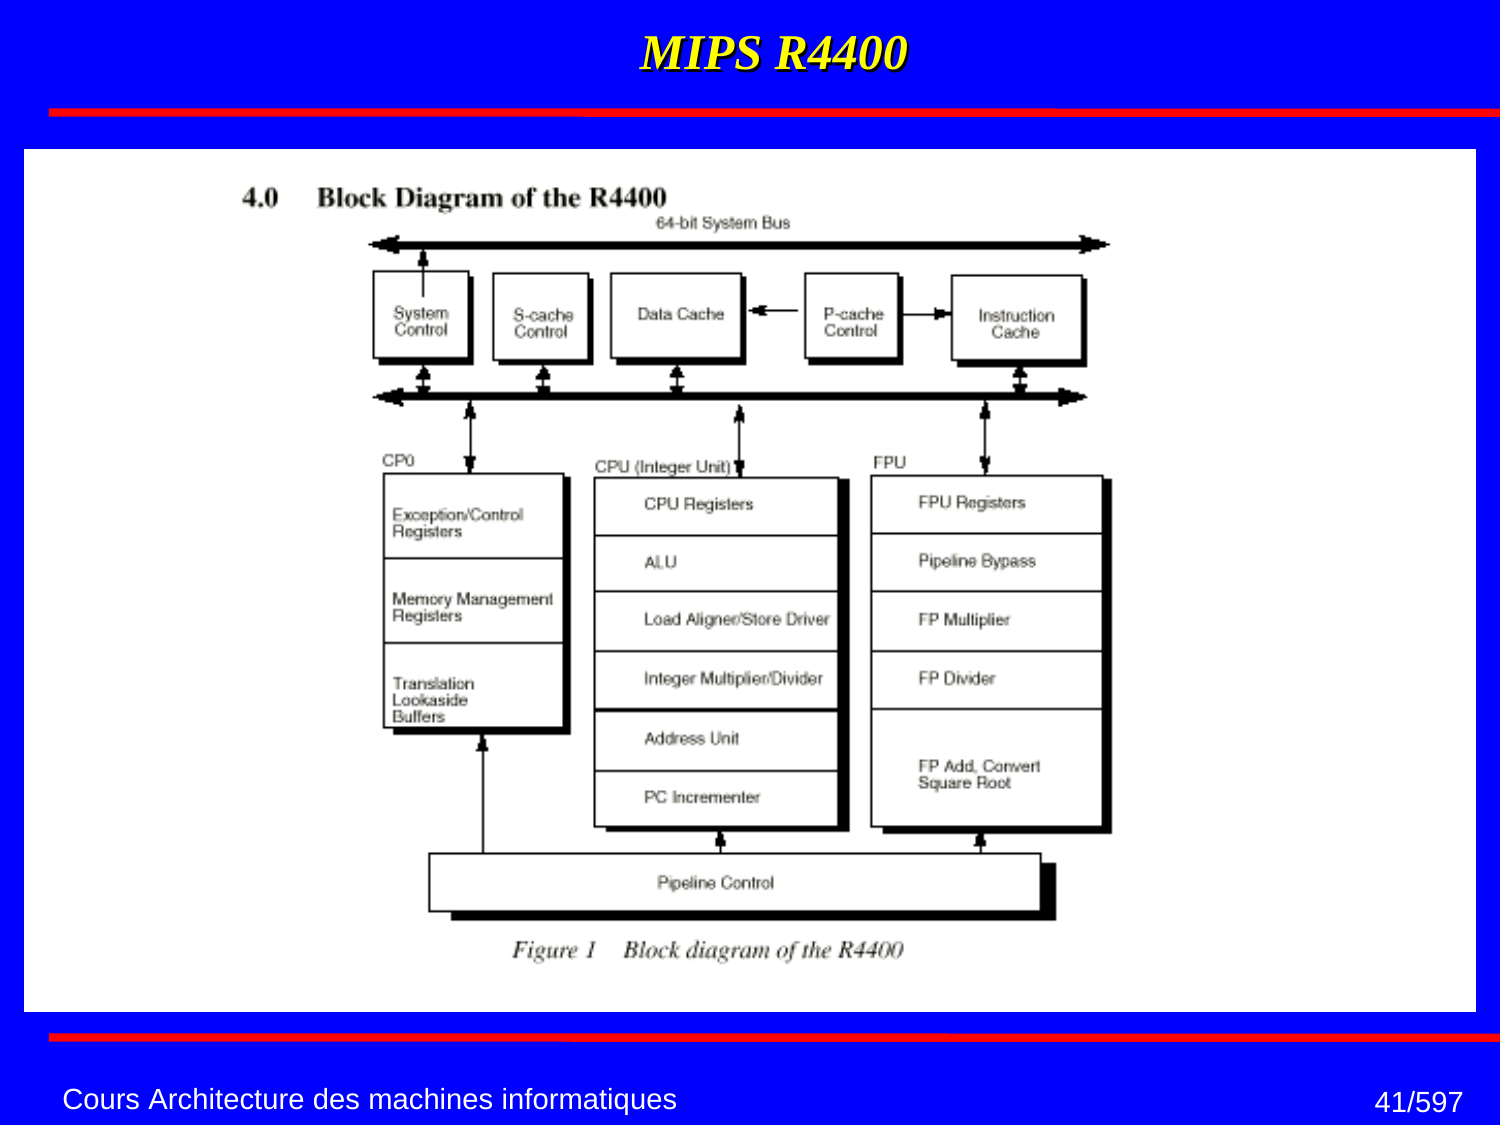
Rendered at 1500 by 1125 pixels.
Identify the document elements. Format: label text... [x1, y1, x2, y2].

title MIPS R4400 [141, 15, 1406, 88]
picture [24, 149, 1476, 1012]
